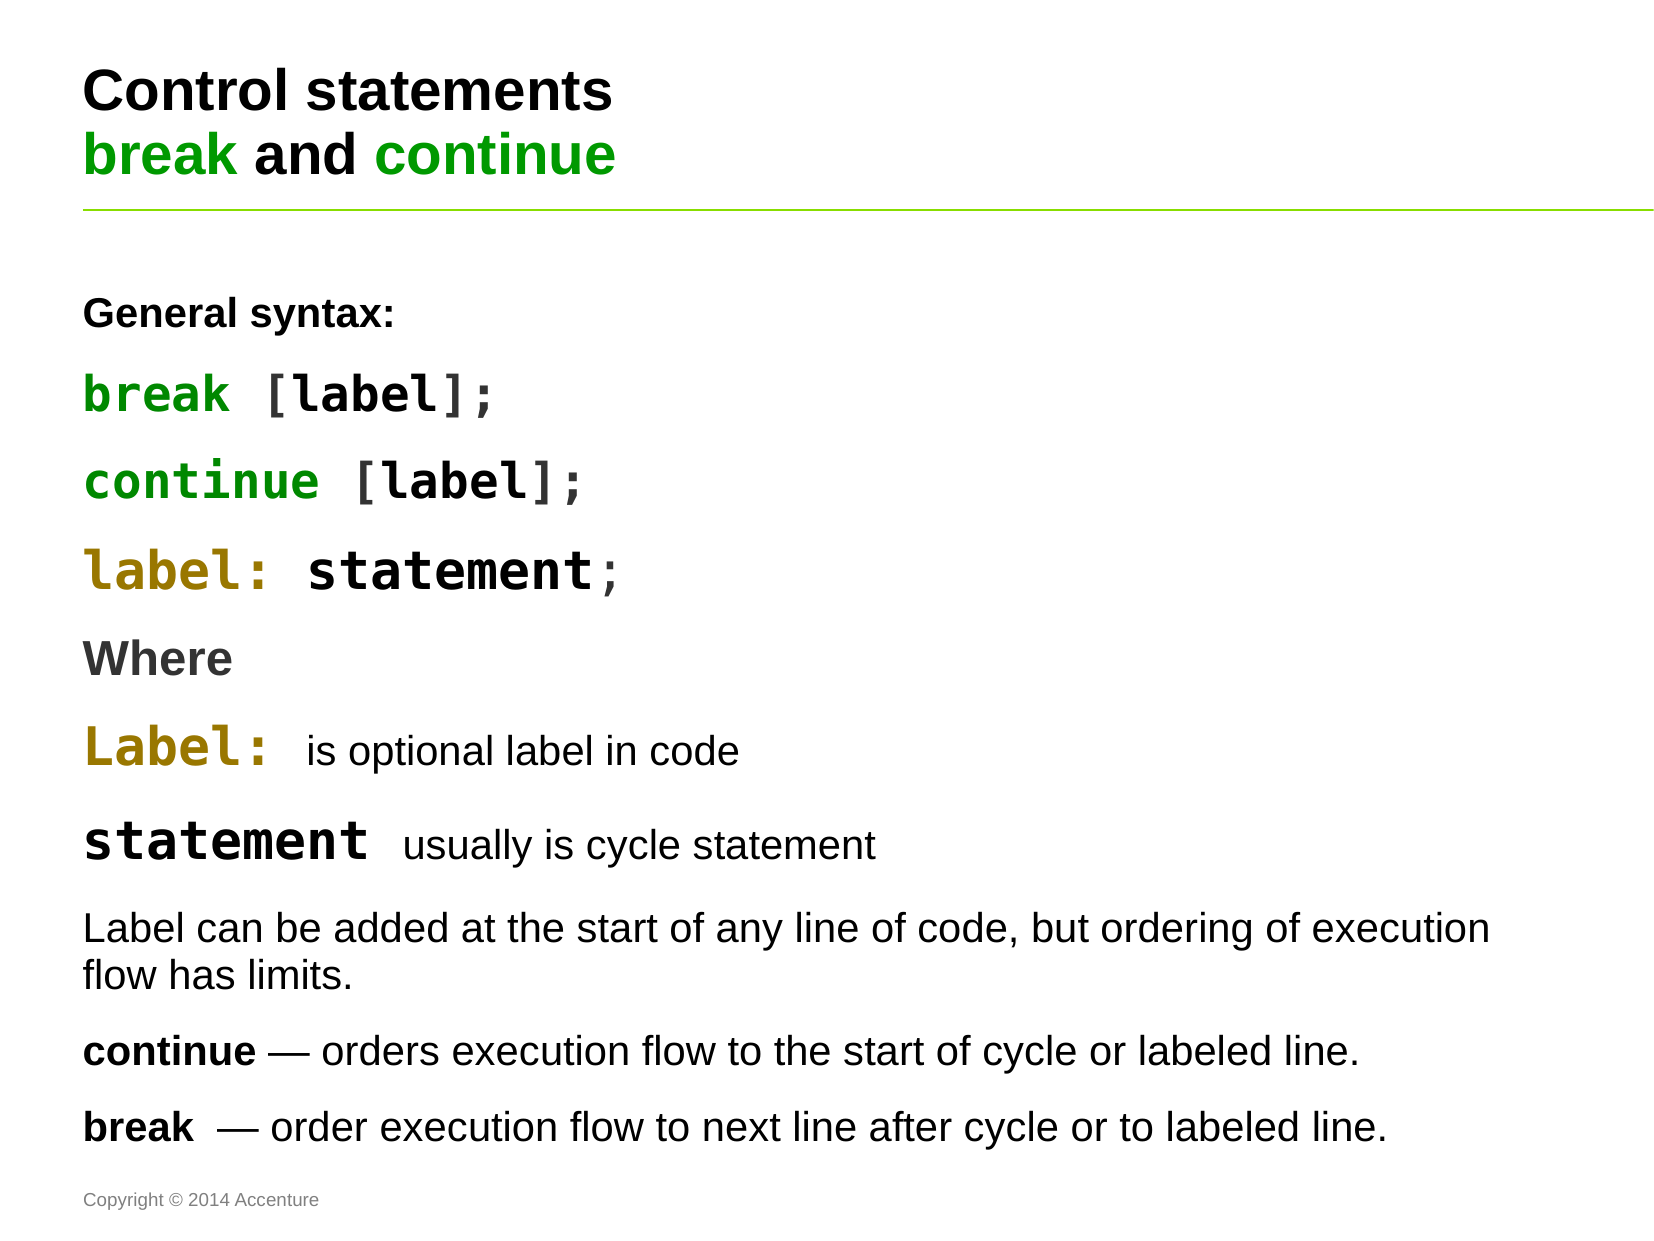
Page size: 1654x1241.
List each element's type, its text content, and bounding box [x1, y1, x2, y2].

title Control statements break and continue [82, 10, 1571, 235]
list General syntax: break [label]; continue [label]; label: statement; Where Label: is optional label in code statement usually is cycle statement Label can be added at the start of any line of code, but ordering of execution flow has limits. continue — orders execution flow to the start of cycle or labeled line. break — order execution flow to next line after cycle or to labeled line. [82, 290, 1538, 1158]
